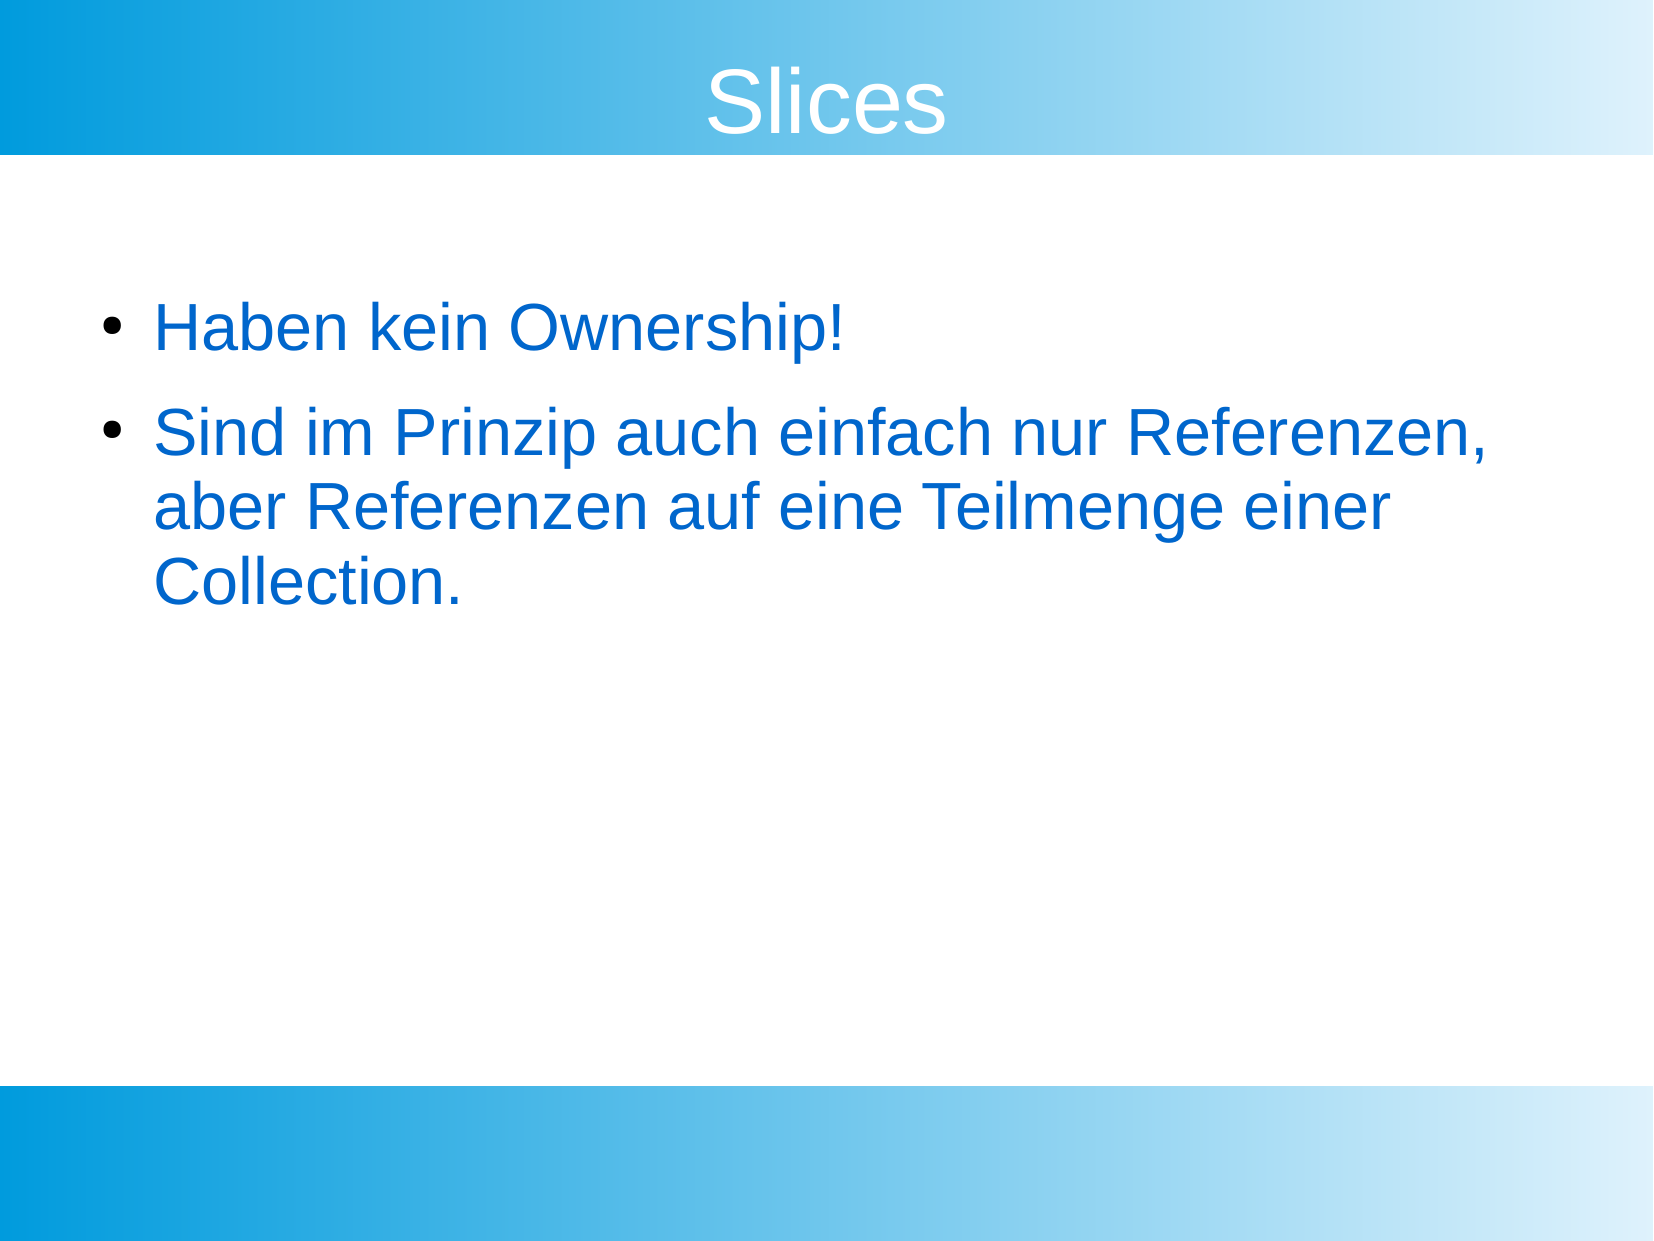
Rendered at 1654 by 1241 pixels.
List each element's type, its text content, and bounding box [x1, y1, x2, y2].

list Haben kein Ownership! Sind im Prinzip auch einfach nur Referenzen, aber Referenzen auf eine Teilmenge einer Collection. [82, 290, 1571, 1010]
title Slices [82, 49, 1571, 155]
